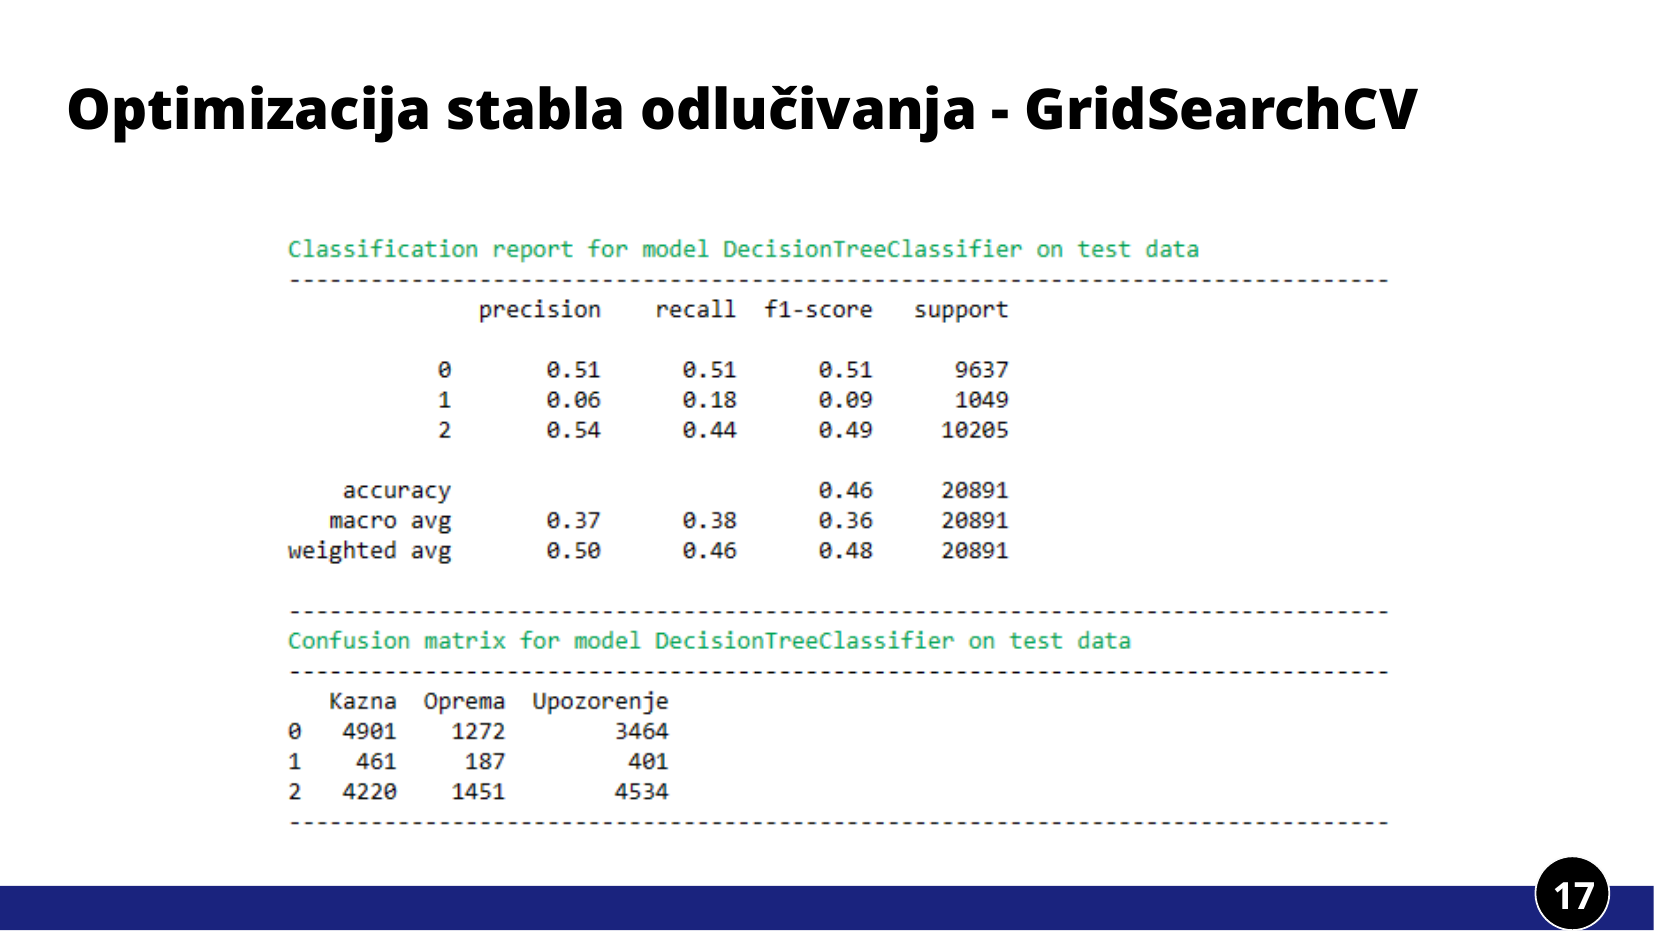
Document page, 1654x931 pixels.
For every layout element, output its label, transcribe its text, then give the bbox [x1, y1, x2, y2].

picture [223, 229, 1393, 851]
title Optimizacija stabla odlučivanja - GridSearchCV [66, 48, 1603, 168]
